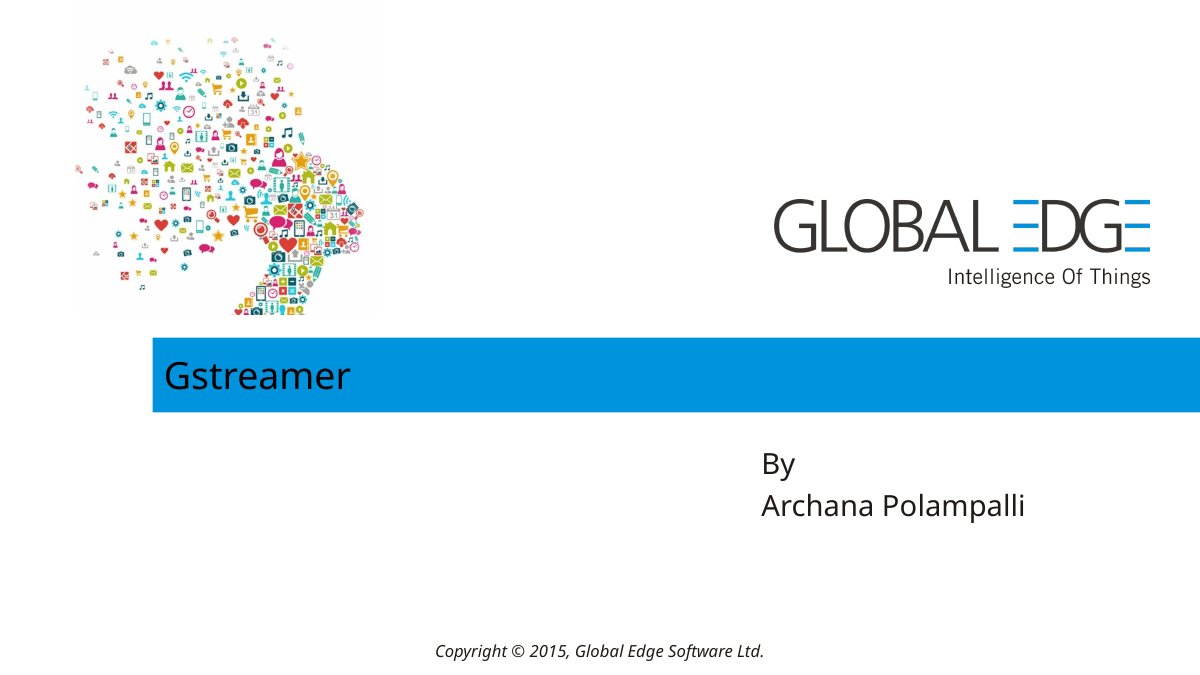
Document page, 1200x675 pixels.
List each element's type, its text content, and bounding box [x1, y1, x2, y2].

picture [75, 0, 377, 315]
title Gstreamer [152, 337, 1200, 413]
picture [774, 199, 1150, 288]
list By Archana Polampalli [112, 412, 1193, 556]
